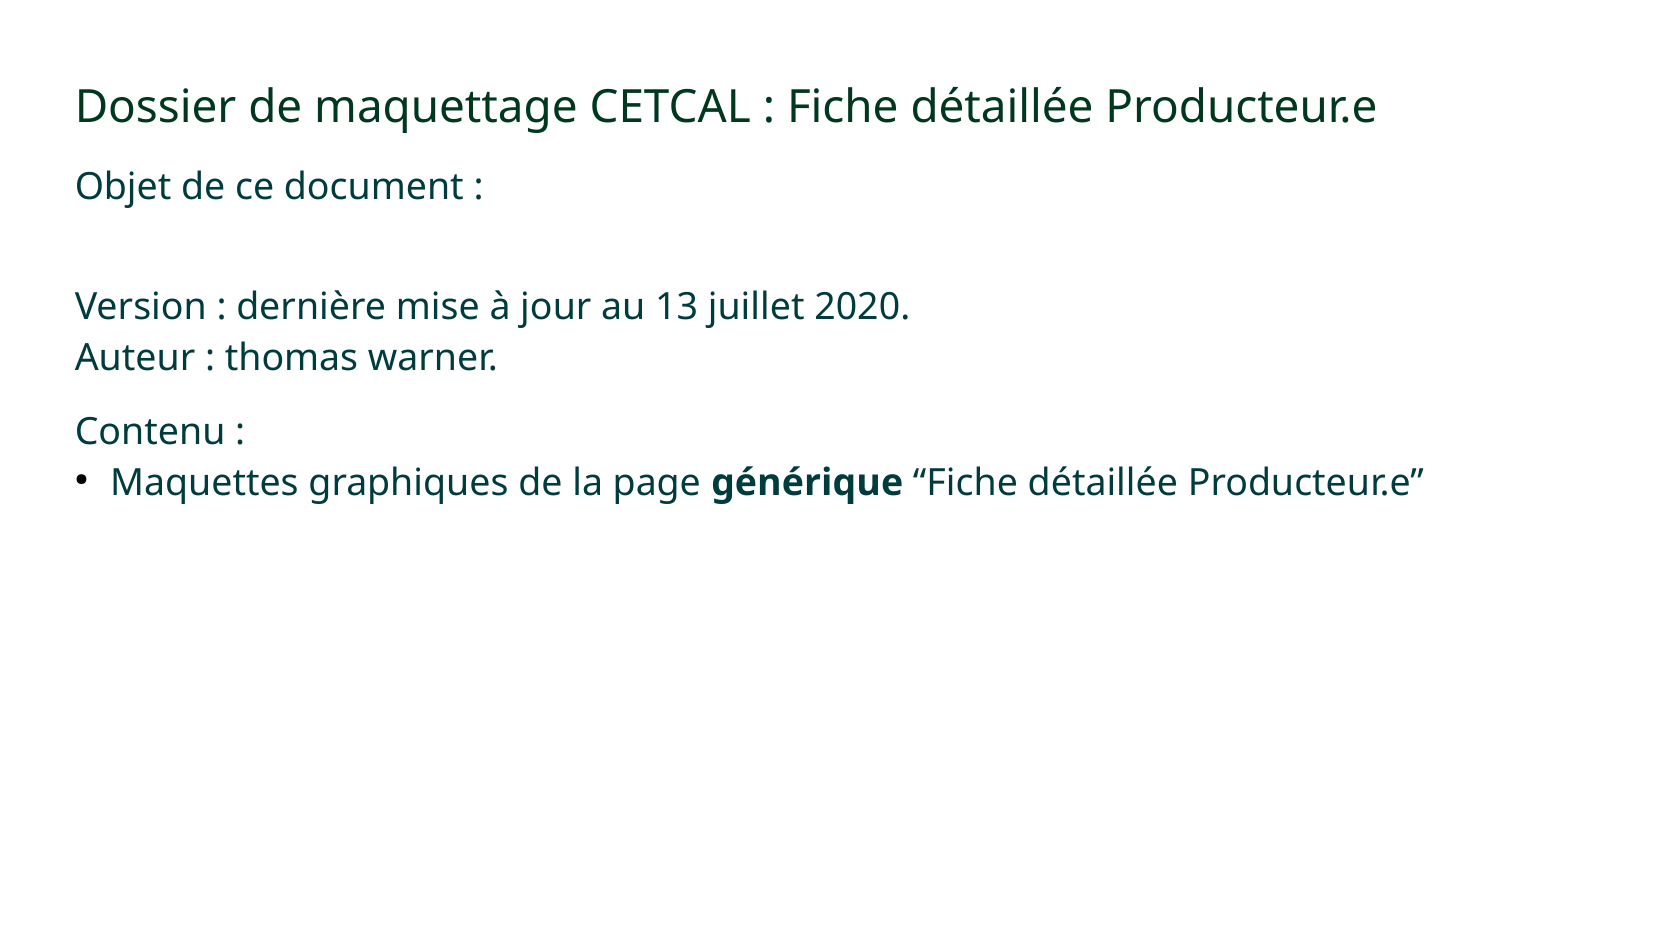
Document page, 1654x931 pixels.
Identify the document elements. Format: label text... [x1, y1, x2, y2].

text_box Dossier de maquettage CETCAL : Fiche détaillée Producteur.e Objet de ce document : Version : dernière mise à jour au 13 juillet 2020. Auteur : thomas warner. Contenu : Maquettes graphiques de la page générique “Fiche détaillée Producteur.e” [60, 66, 1576, 871]
